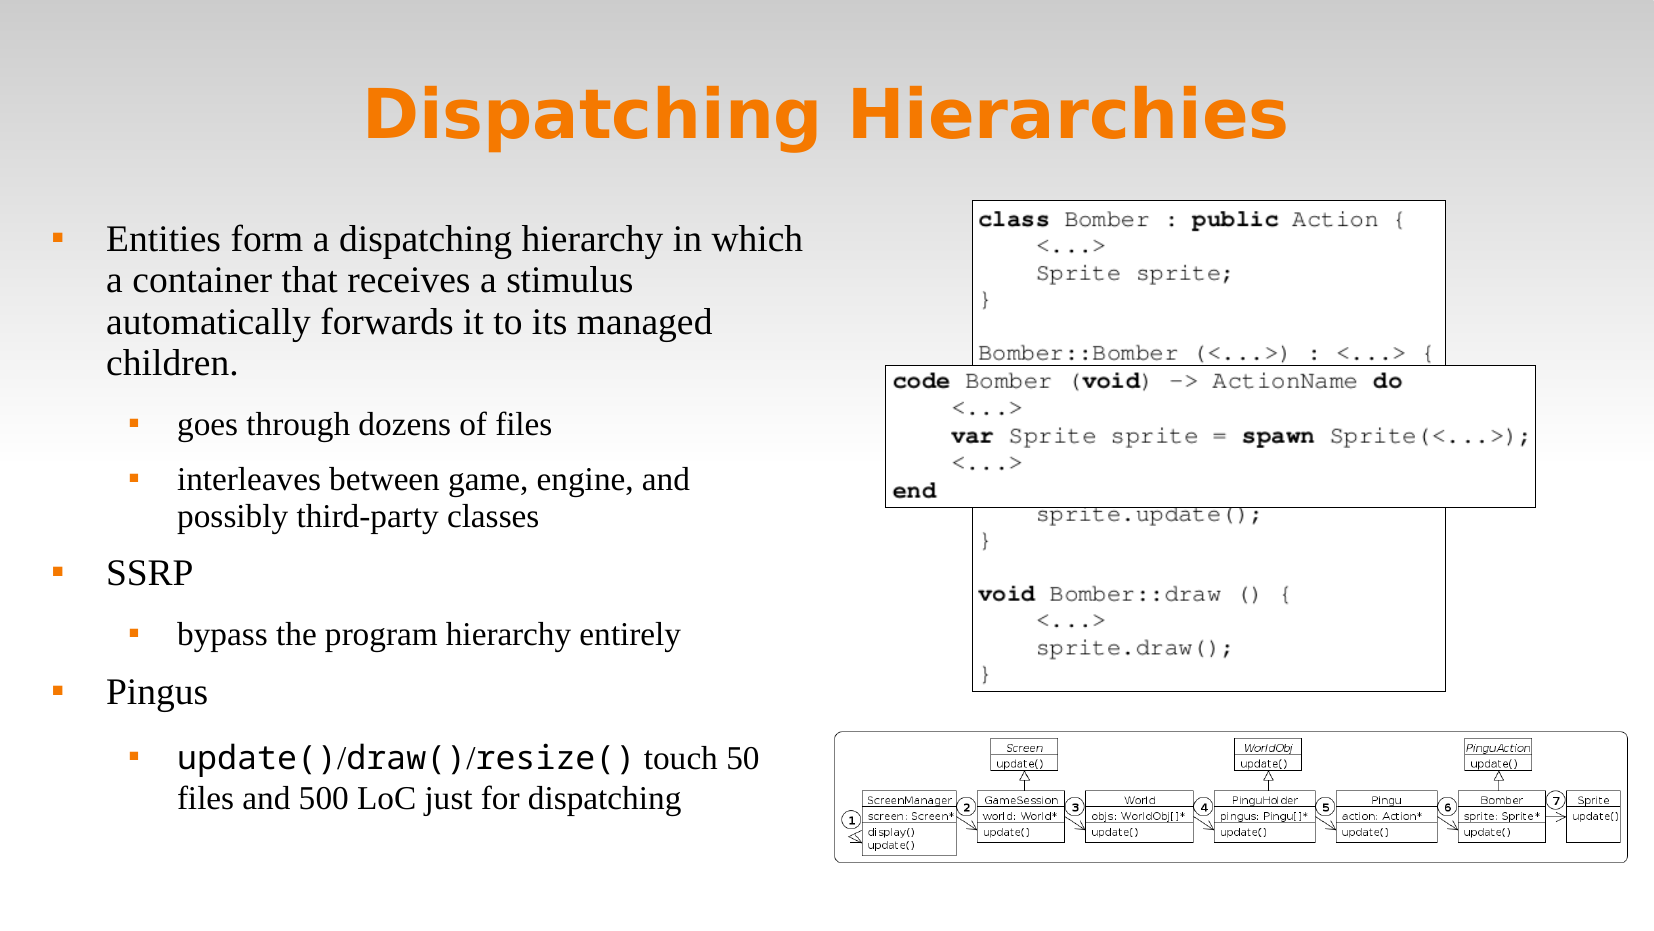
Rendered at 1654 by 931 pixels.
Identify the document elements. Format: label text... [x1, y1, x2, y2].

list Entities form a dispatching hierarchy in which a container that receives a stimulus automatically forwards it to its managed children. goes through dozens of files interleaves between game, engine, and possibly third-party classes SSRP bypass the program hierarchy entirely Pingus update()/draw()/resize() touch 50 files and 500 LoC just for dispatching [0, 217, 811, 931]
picture [885, 200, 1536, 692]
title Dispatching Hierarchies [82, 37, 1571, 193]
picture [814, 718, 1641, 876]
